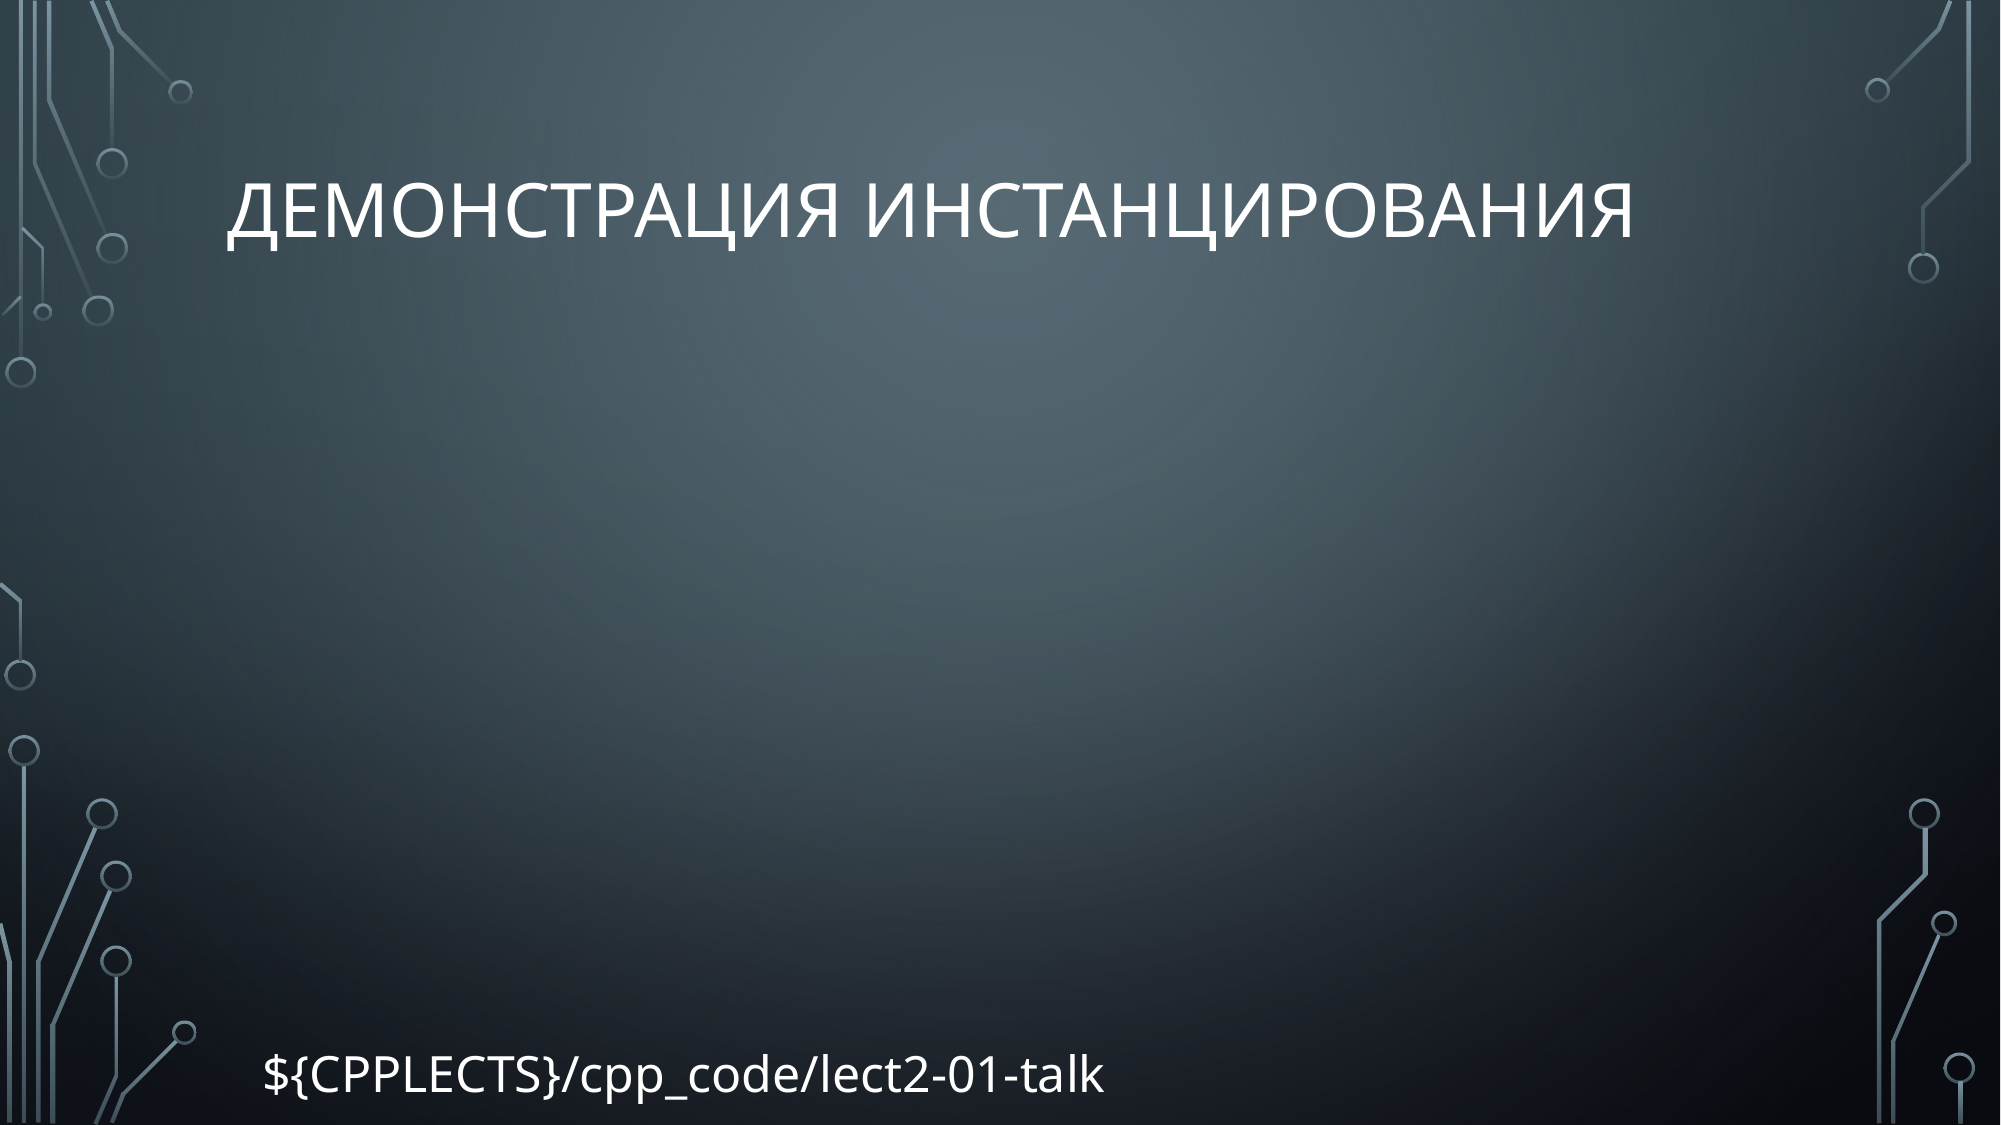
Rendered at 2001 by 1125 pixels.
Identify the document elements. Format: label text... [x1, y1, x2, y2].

title демонстрация инстанцирования [212, 92, 1838, 336]
text_box ${CPPLECTS}/cpp_code/lect2-01-talk [247, 1029, 1873, 1112]
